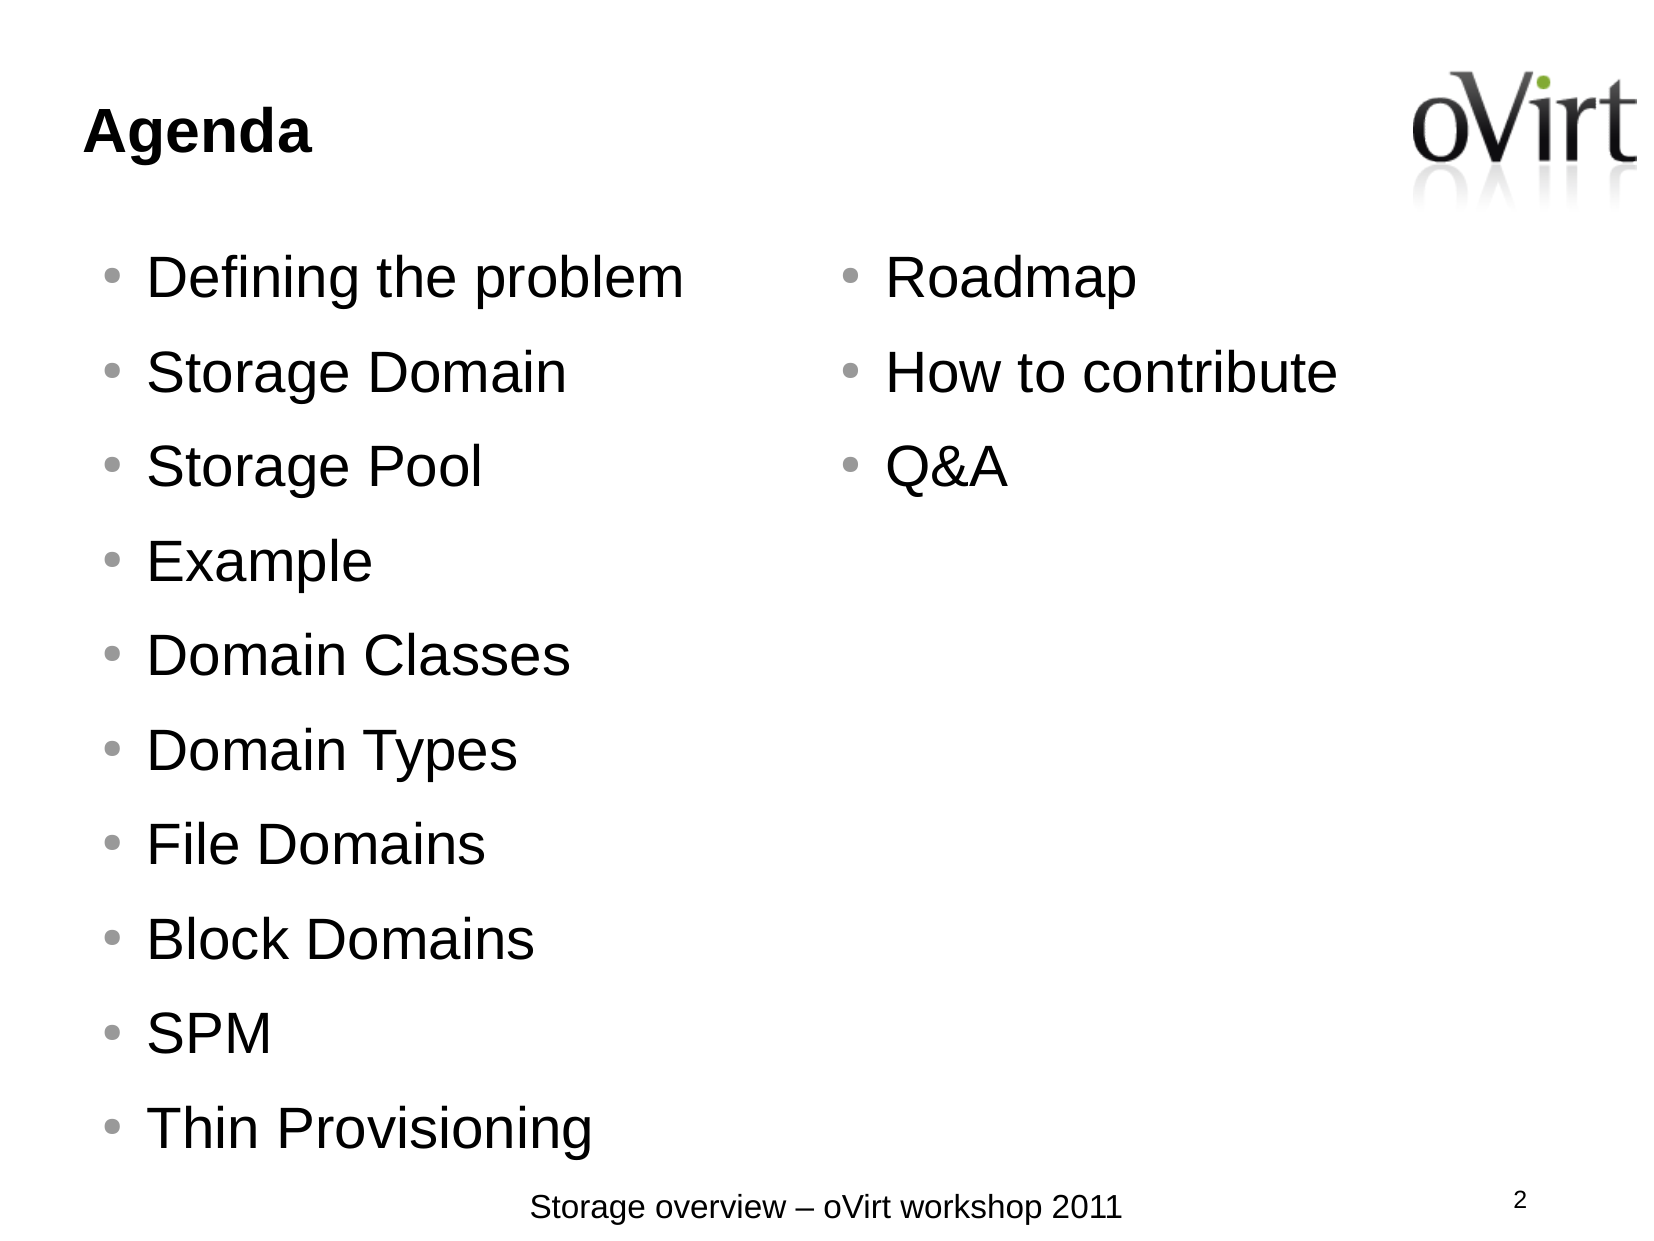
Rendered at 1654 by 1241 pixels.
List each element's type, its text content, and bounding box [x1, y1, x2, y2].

picture [1571, 63, 1637, 212]
title Agenda [82, 37, 1571, 226]
list Defining the problem Storage Domain Storage Pool Example Domain Classes Domain Types File Domains Block Domains SPM Thin Provisioning [86, 244, 766, 1241]
list Roadmap How to contribute Q&A [825, 244, 1546, 1241]
